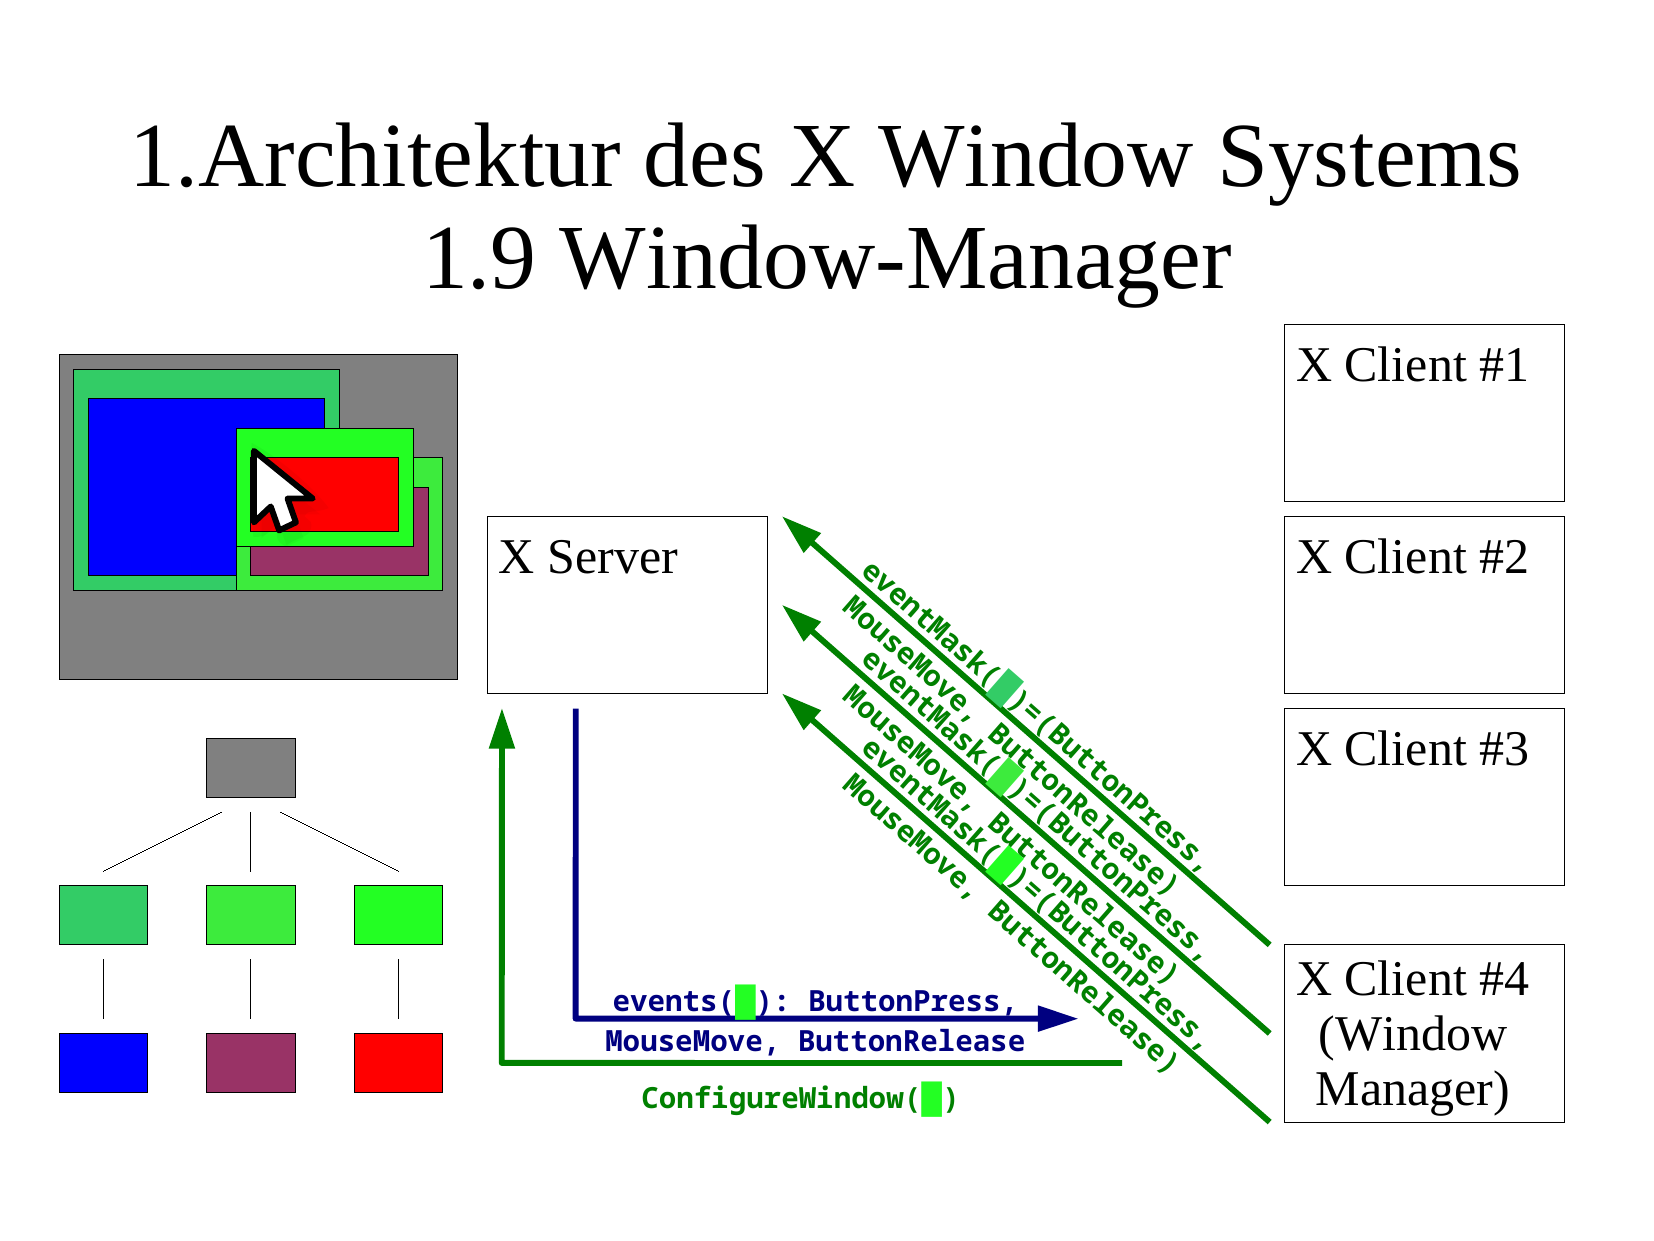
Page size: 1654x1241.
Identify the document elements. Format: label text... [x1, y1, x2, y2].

text_box events(█): ButtonPress, MouseMove, ButtonRelease [605, 980, 1026, 1054]
text_box [59, 354, 458, 680]
text_box X Server [487, 516, 768, 694]
text_box [354, 885, 443, 945]
text_box ConfigureWindow(█) [590, 1077, 1011, 1146]
title 1.Architektur des X Window Systems 1.9 Window-Manager [121, 102, 1534, 311]
text_box [354, 1033, 443, 1093]
text_box [59, 1033, 148, 1093]
text_box [59, 885, 148, 945]
text_box [206, 885, 296, 945]
text_box [206, 738, 296, 798]
text_box X Client #3 [1284, 708, 1565, 886]
text_box X Client #1 [1284, 324, 1565, 502]
text_box X Client #2 [1284, 516, 1565, 694]
text_box [206, 1033, 296, 1093]
text_box X Client #4 (Window Manager) [1284, 944, 1565, 1123]
